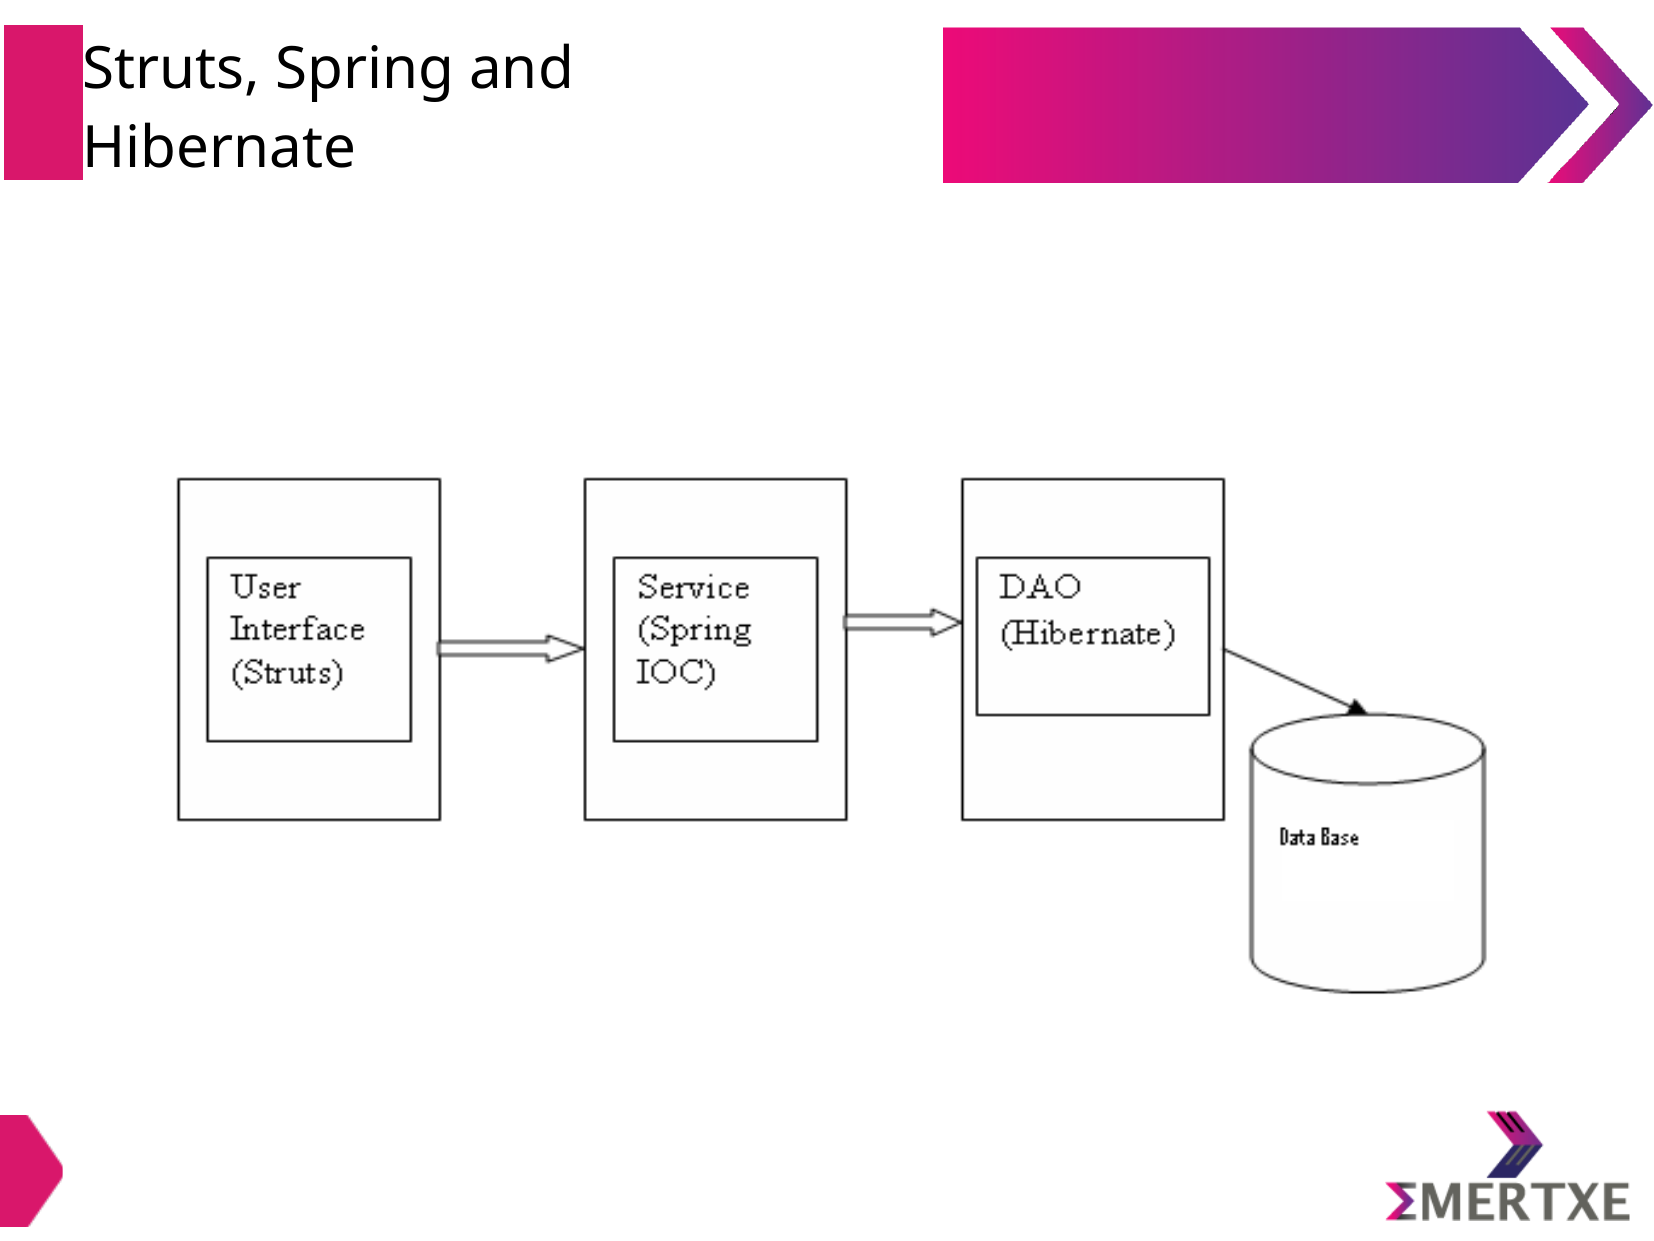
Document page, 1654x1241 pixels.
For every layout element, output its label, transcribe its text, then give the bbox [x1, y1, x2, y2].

picture [120, 269, 1516, 1006]
picture [1385, 1107, 1631, 1221]
picture [1571, 27, 1653, 183]
title Struts, Spring and Hibernate [82, 2, 1571, 210]
